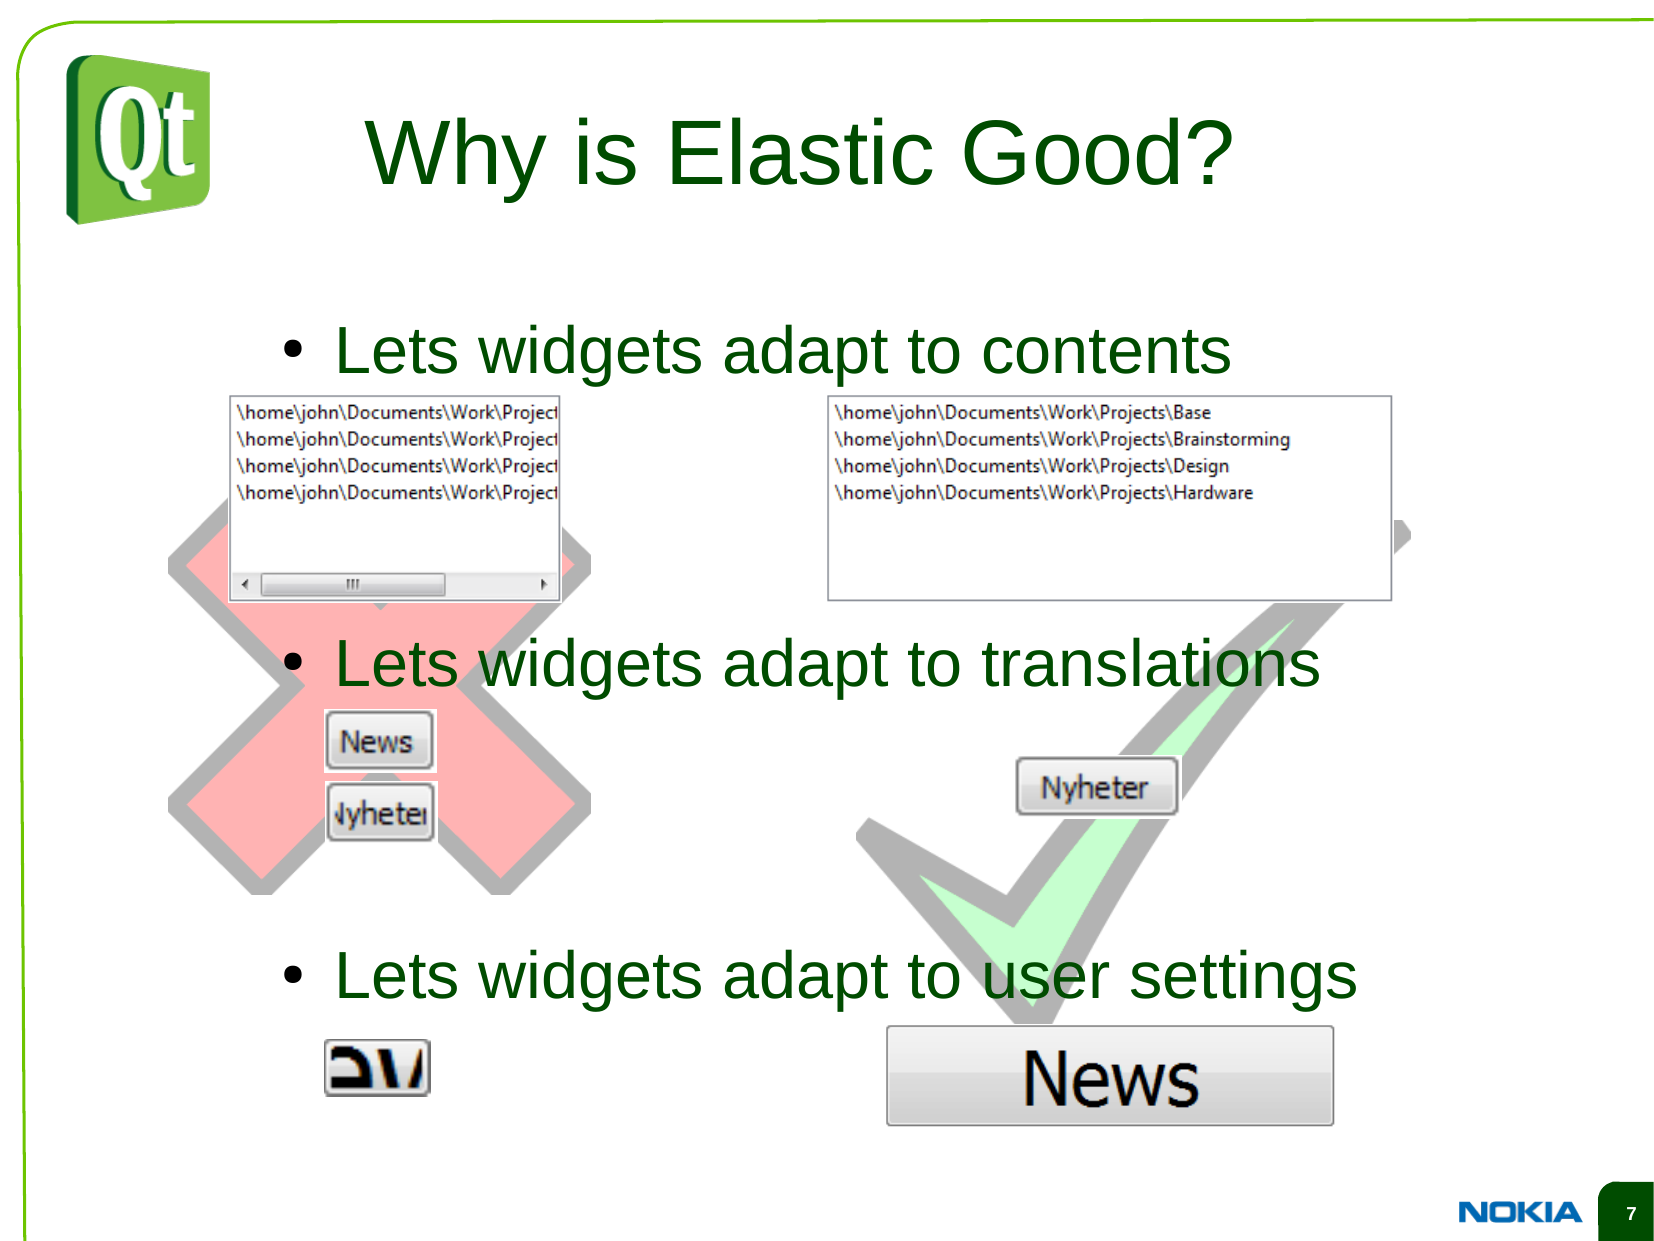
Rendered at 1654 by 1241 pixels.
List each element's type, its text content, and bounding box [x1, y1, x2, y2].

picture [1459, 1201, 1583, 1223]
list Lets widgets adapt to contents Lets widgets adapt to translations Lets widgets adapt to user settings [263, 312, 1582, 1076]
picture [324, 1039, 431, 1097]
picture [324, 709, 437, 773]
picture [66, 55, 210, 225]
picture [826, 394, 1394, 603]
title Why is Elastic Good? [263, 49, 1339, 257]
picture [1014, 755, 1182, 819]
picture [885, 1024, 1336, 1128]
picture [168, 394, 562, 895]
picture [325, 781, 438, 845]
